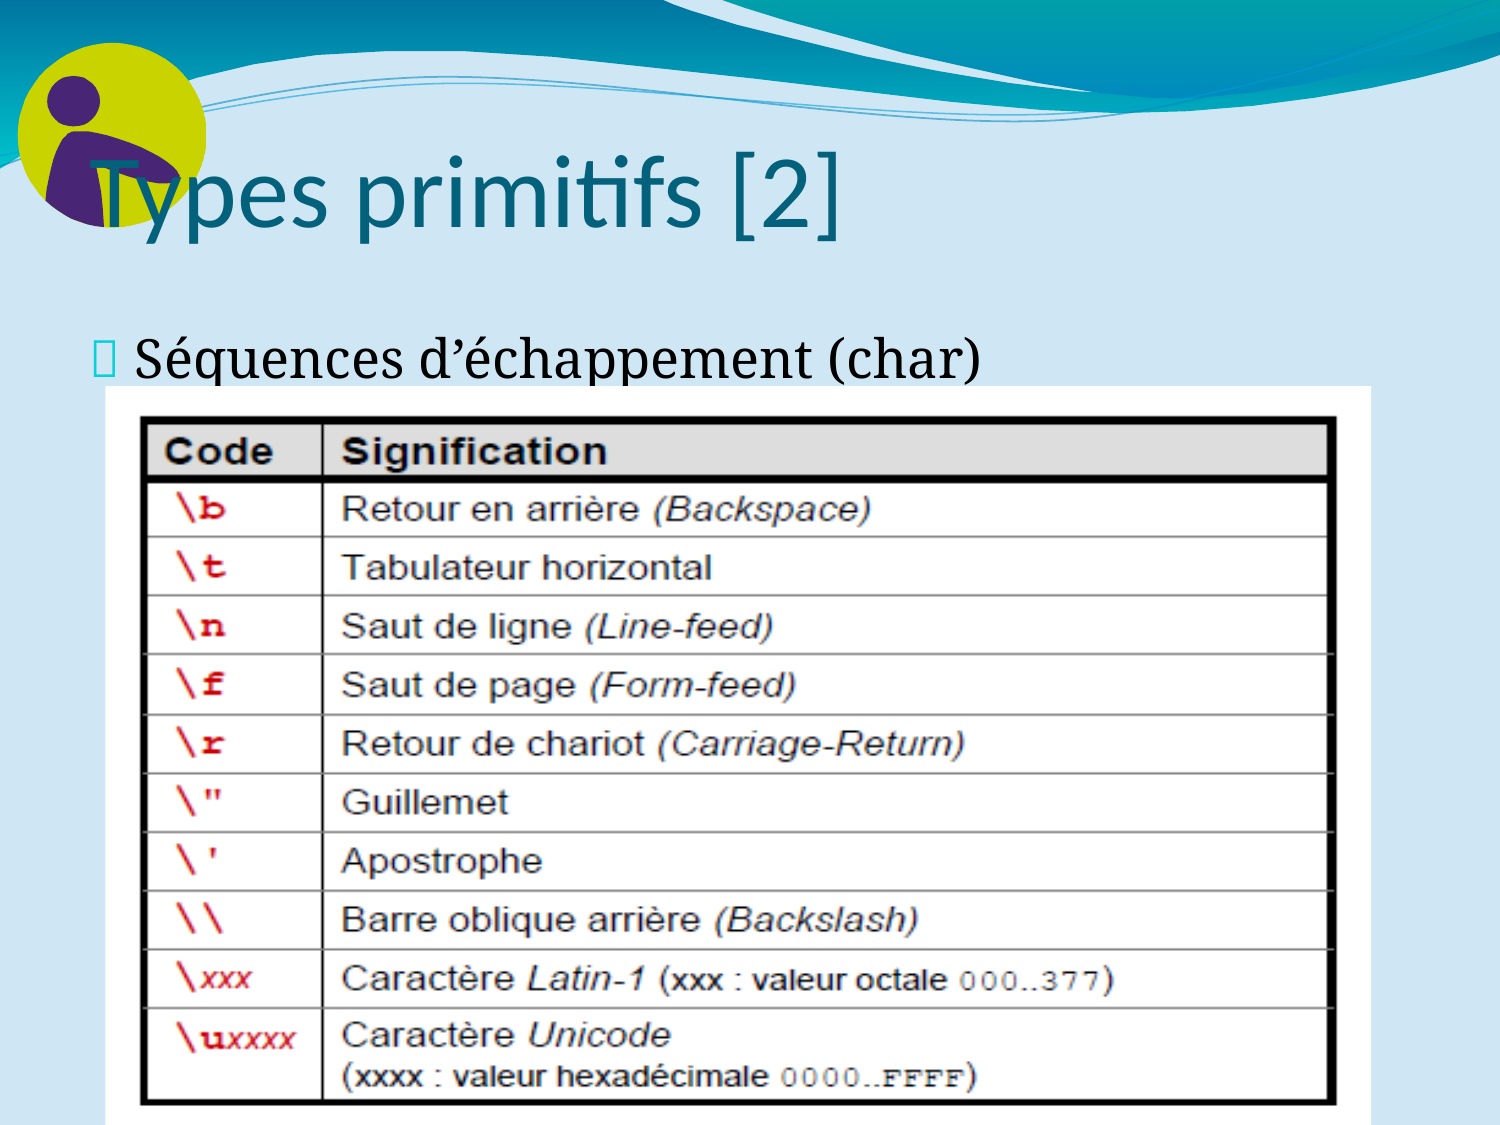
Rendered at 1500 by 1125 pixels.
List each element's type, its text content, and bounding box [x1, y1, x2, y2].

picture [105, 386, 1372, 1125]
list Séquences d’échappement (char) [75, 317, 1425, 399]
title Types primitifs [2] [75, 115, 1425, 303]
